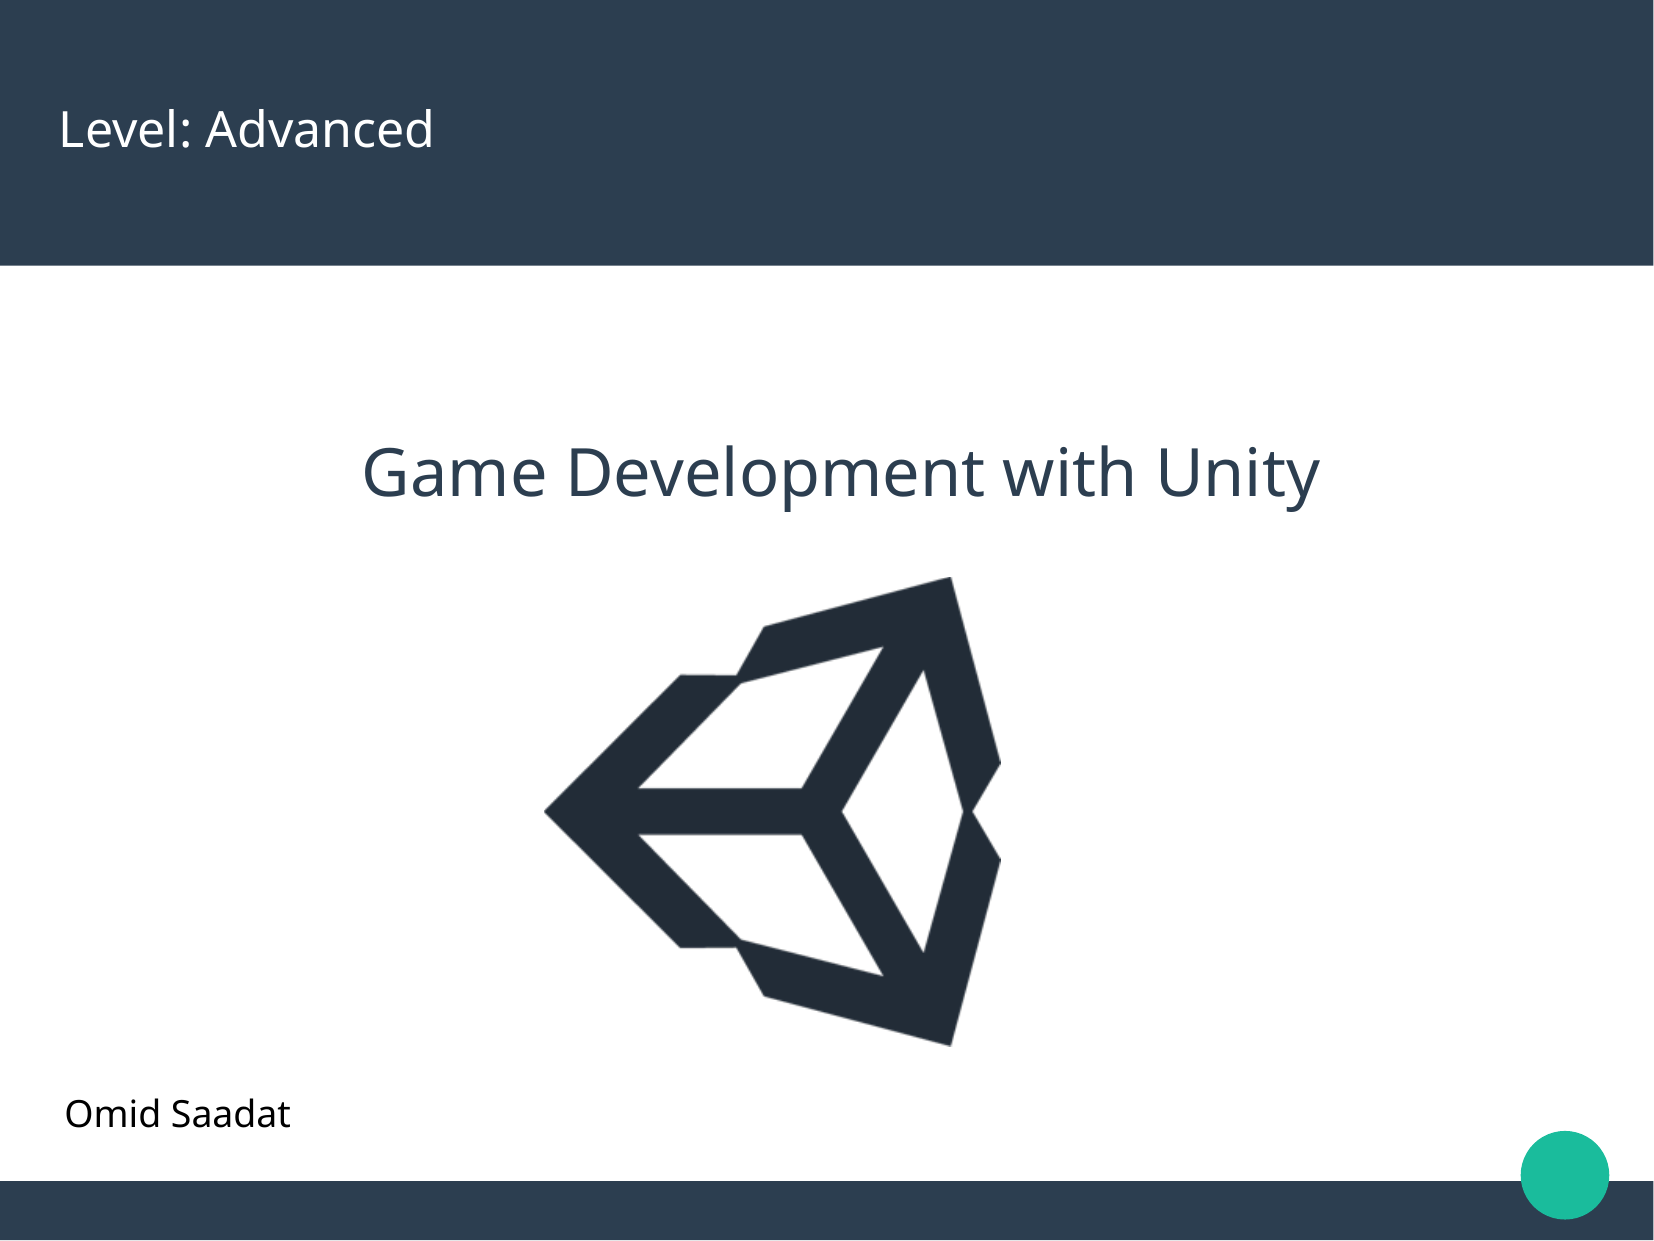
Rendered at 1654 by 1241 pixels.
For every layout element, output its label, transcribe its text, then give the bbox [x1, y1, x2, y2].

picture [544, 577, 1001, 1047]
title Level: Advanced [59, 49, 1595, 207]
text_box Omid Saadat [49, 1080, 323, 1143]
subtitle Game Development with Unity [88, 341, 1595, 601]
